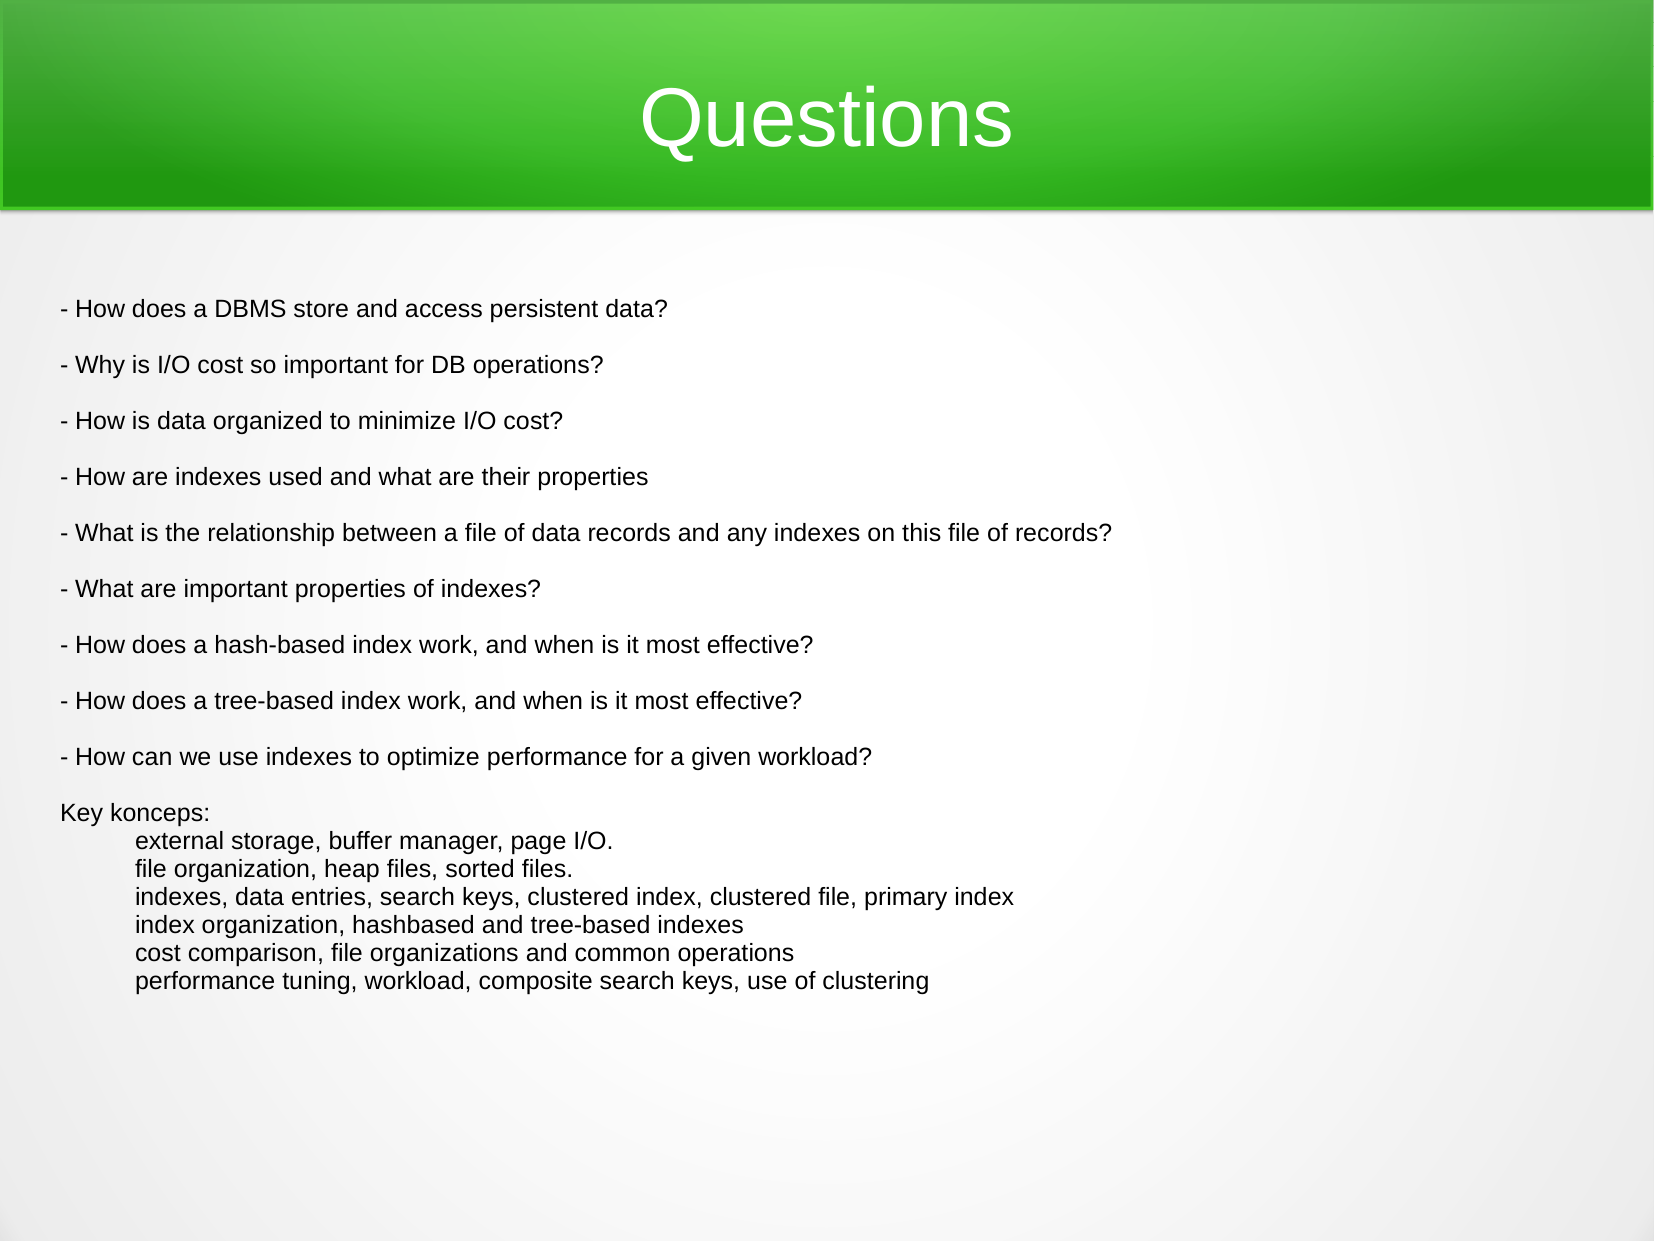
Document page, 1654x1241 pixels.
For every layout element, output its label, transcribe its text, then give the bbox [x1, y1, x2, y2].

subtitle - How does a DBMS store and access persistent data? - Why is I/O cost so important for DB operations? - How is data organized to minimize I/O cost? - How are indexes used and what are their properties - What is the relationship between a file of data records and any indexes on this file of records? - What are important properties of indexes? - How does a hash-based index work, and when is it most effective? - How does a tree-based index work, and when is it most effective? - How can we use indexes to optimize performance for a given workload? Key konceps: external storage, buffer manager, page I/O. file organization, heap files, sorted files. indexes, data entries, search keys, clustered index, clustered file, primary index index organization, hashbased and tree-based indexes cost comparison, file organizations and common operations performance tuning, workload, composite search keys, use of clustering [60, 285, 1631, 1005]
title Questions [82, 47, 1571, 189]
